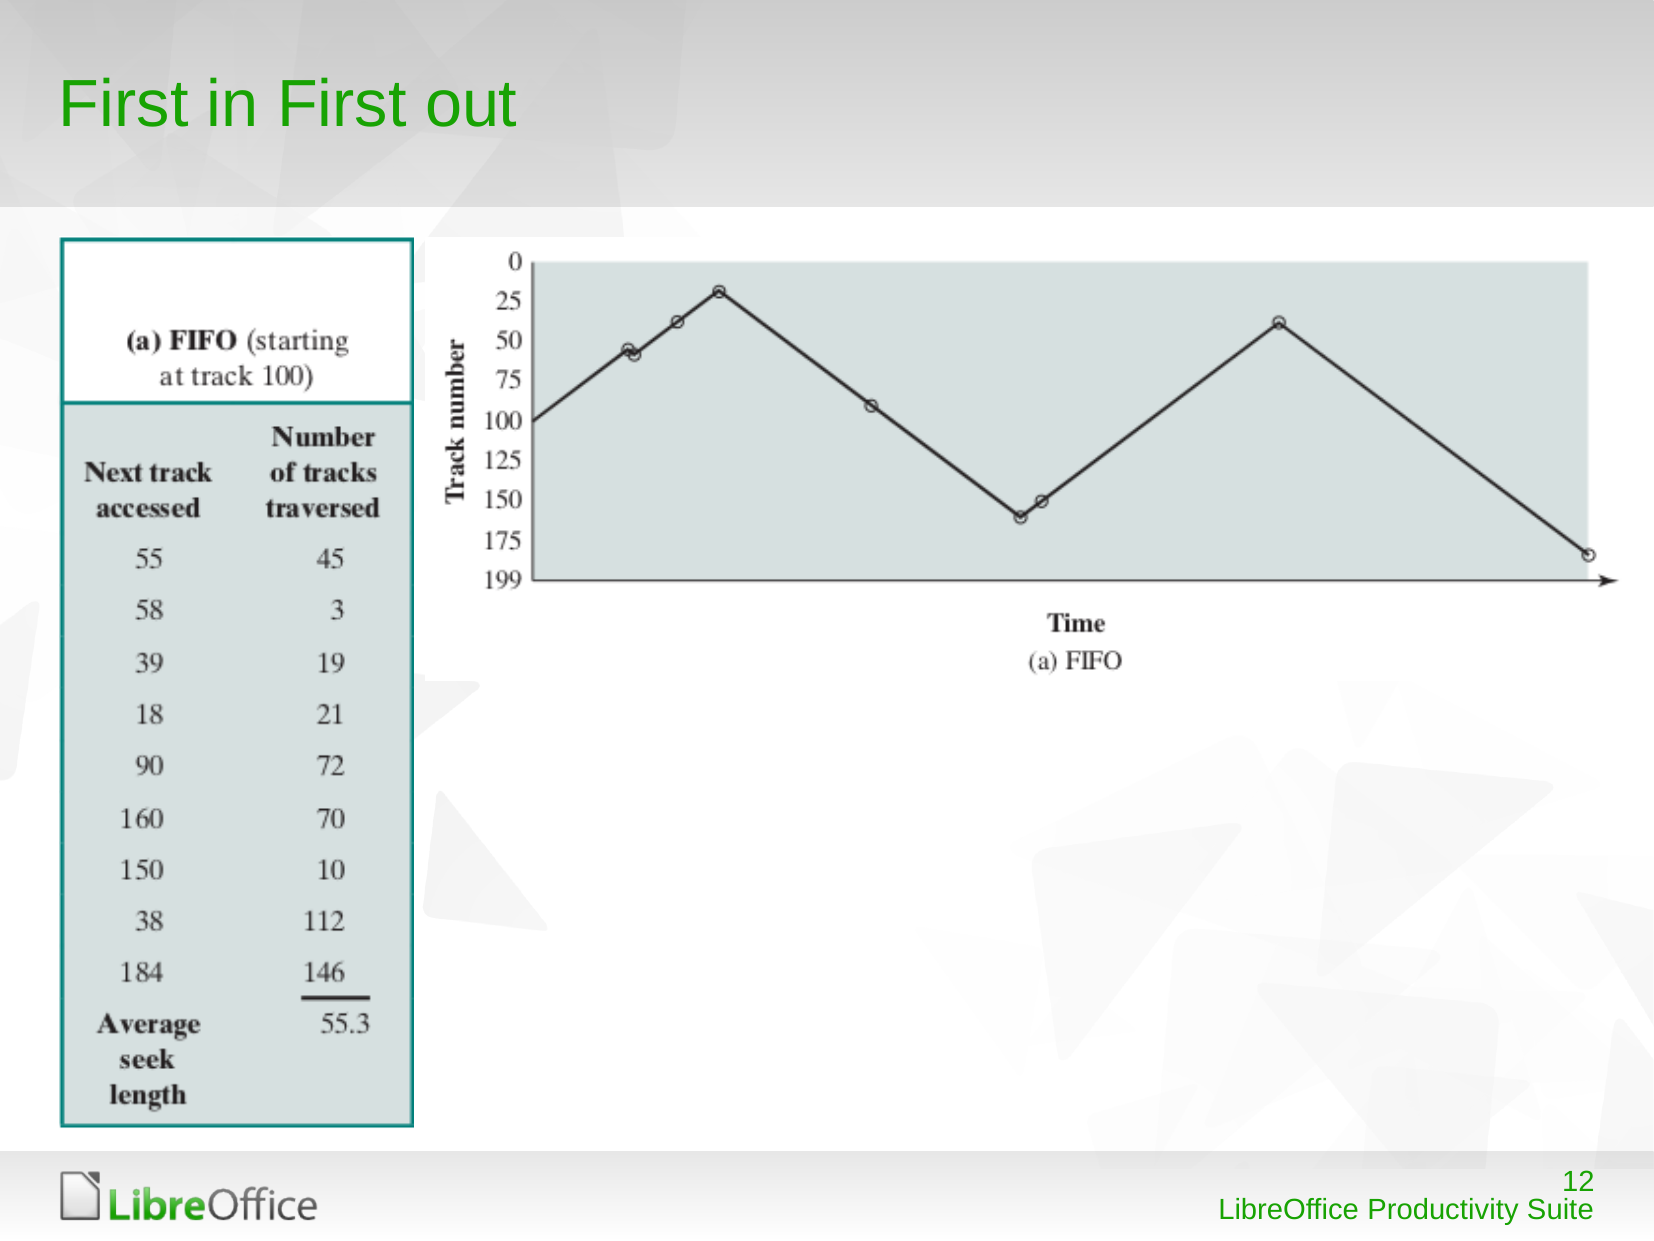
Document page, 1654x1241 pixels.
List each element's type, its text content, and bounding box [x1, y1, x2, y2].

picture [41, 1152, 337, 1240]
title First in First out [59, 29, 1595, 178]
picture [0, 0, 1654, 1169]
